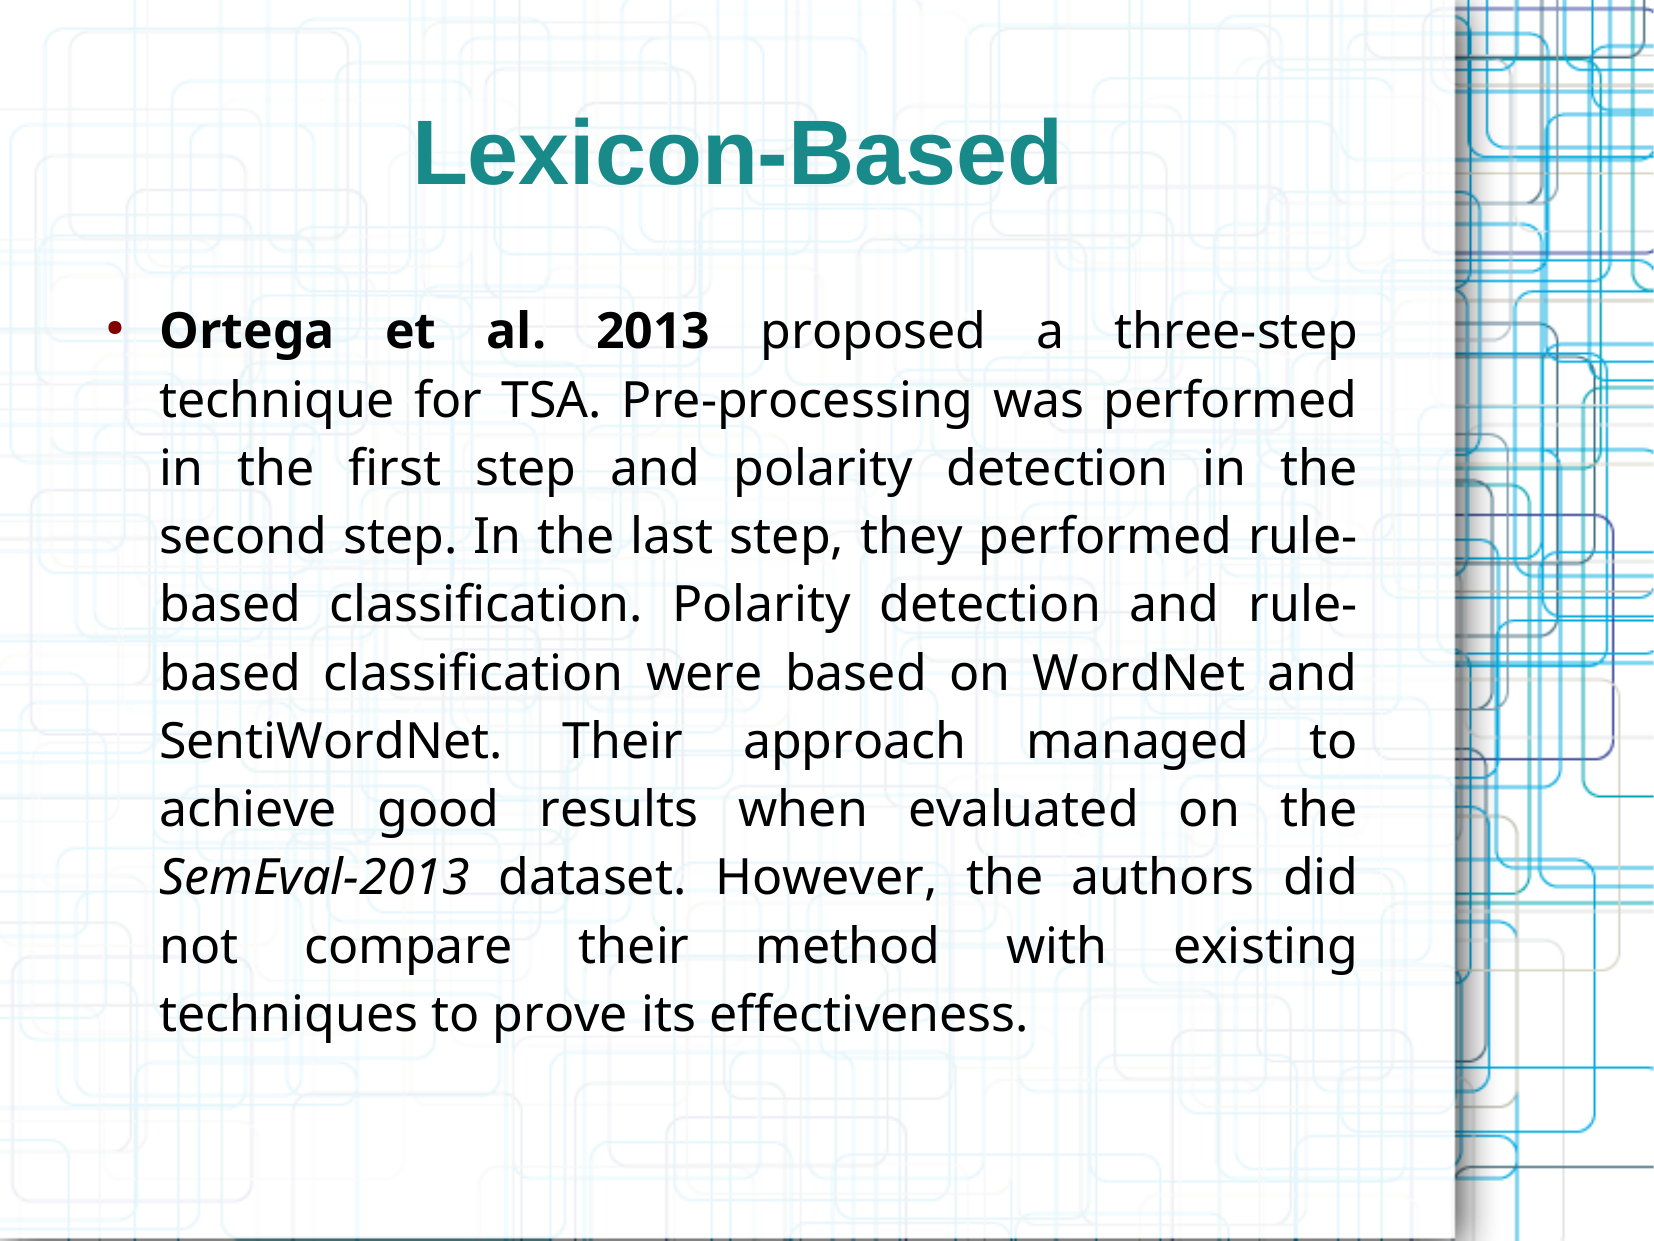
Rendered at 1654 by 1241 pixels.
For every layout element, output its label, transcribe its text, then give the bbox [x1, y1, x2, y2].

picture [0, 0, 1654, 1241]
title Lexicon-Based [59, 49, 1418, 257]
list Ortega et al. 2013 proposed a three-step technique for TSA. Pre-processing was performed in the first step and polarity detection in the second step. In the last step, they performed rule-based classification. Polarity detection and rule-based classification were based on WordNet and SentiWordNet. Their approach managed to achieve good results when evaluated on the SemEval-2013 dataset. However, the authors did not compare their method with existing techniques to prove its effectiveness. [88, 295, 1359, 1034]
